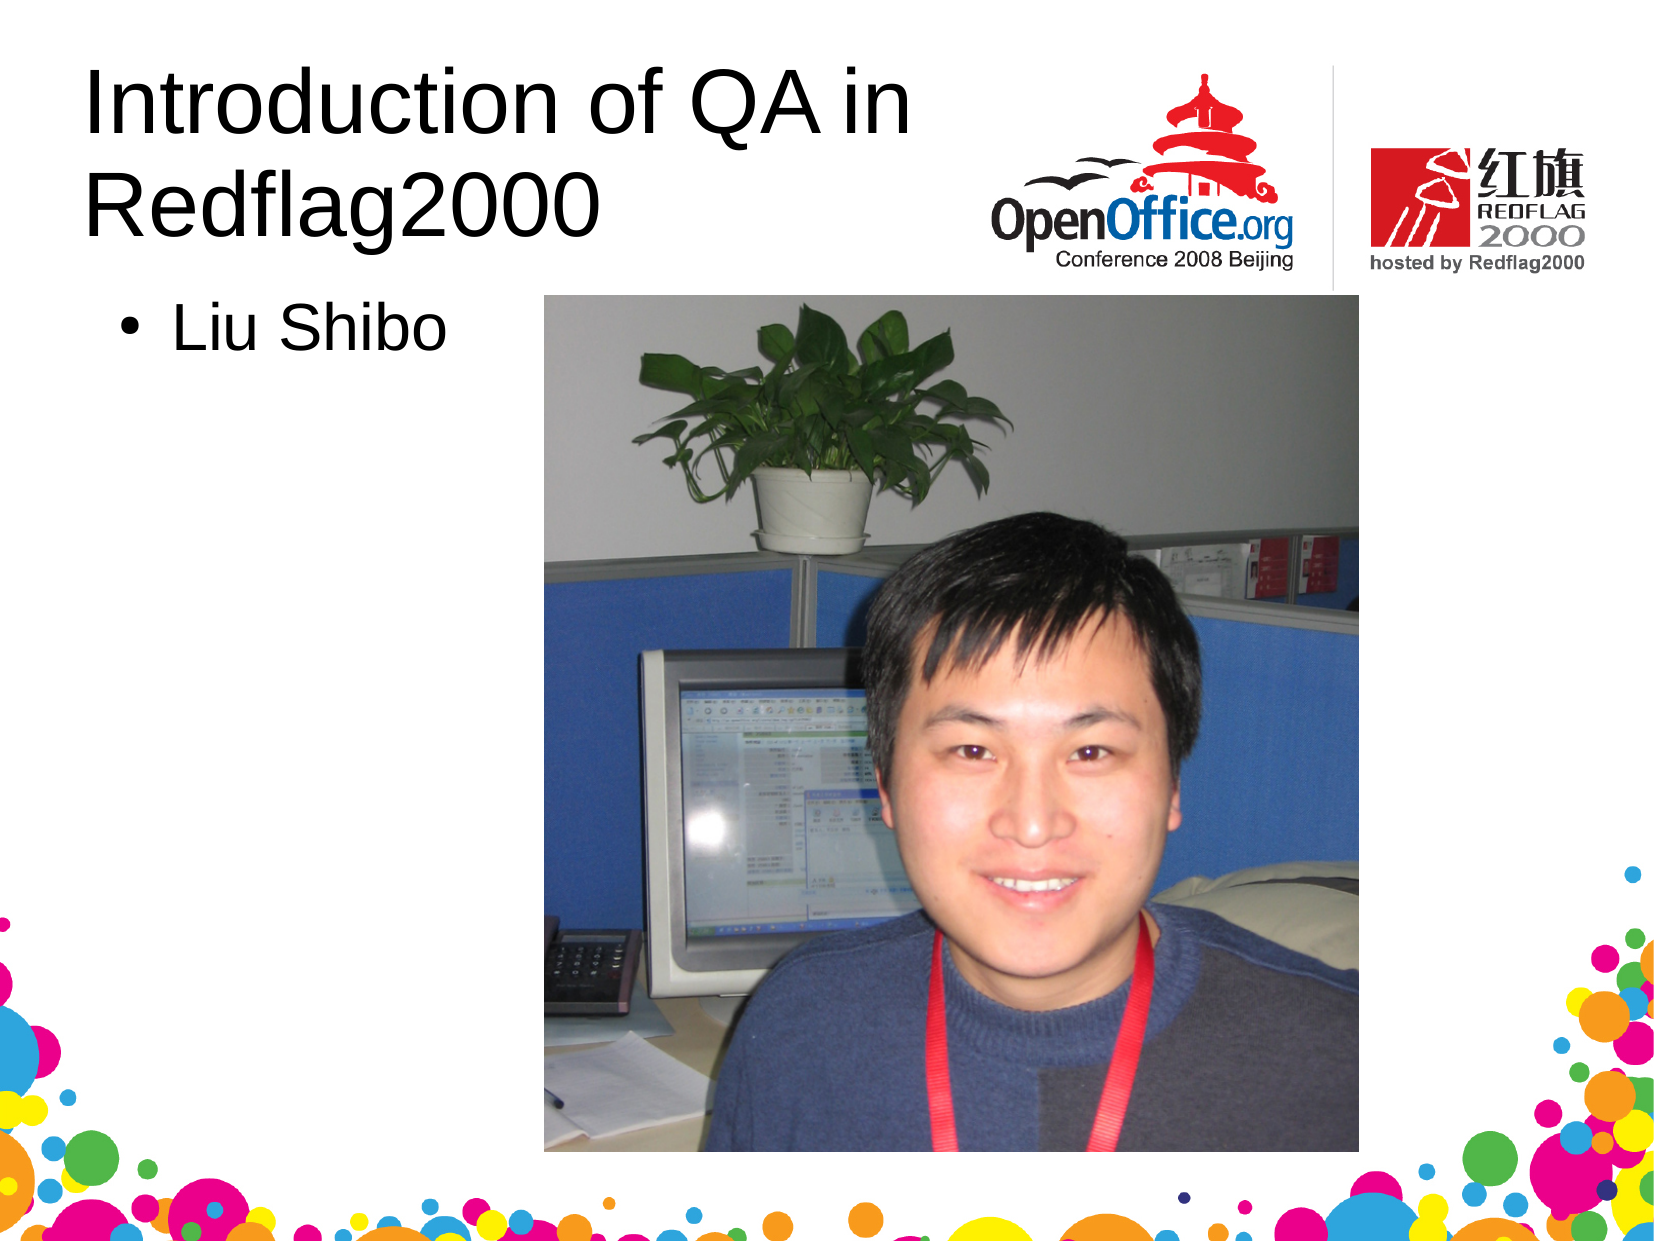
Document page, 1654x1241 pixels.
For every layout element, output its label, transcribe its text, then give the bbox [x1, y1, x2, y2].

list Liu Shibo [82, 290, 1571, 1094]
title Introduction of QA in Redflag2000 [82, 50, 1276, 256]
picture [0, 0, 1654, 1241]
